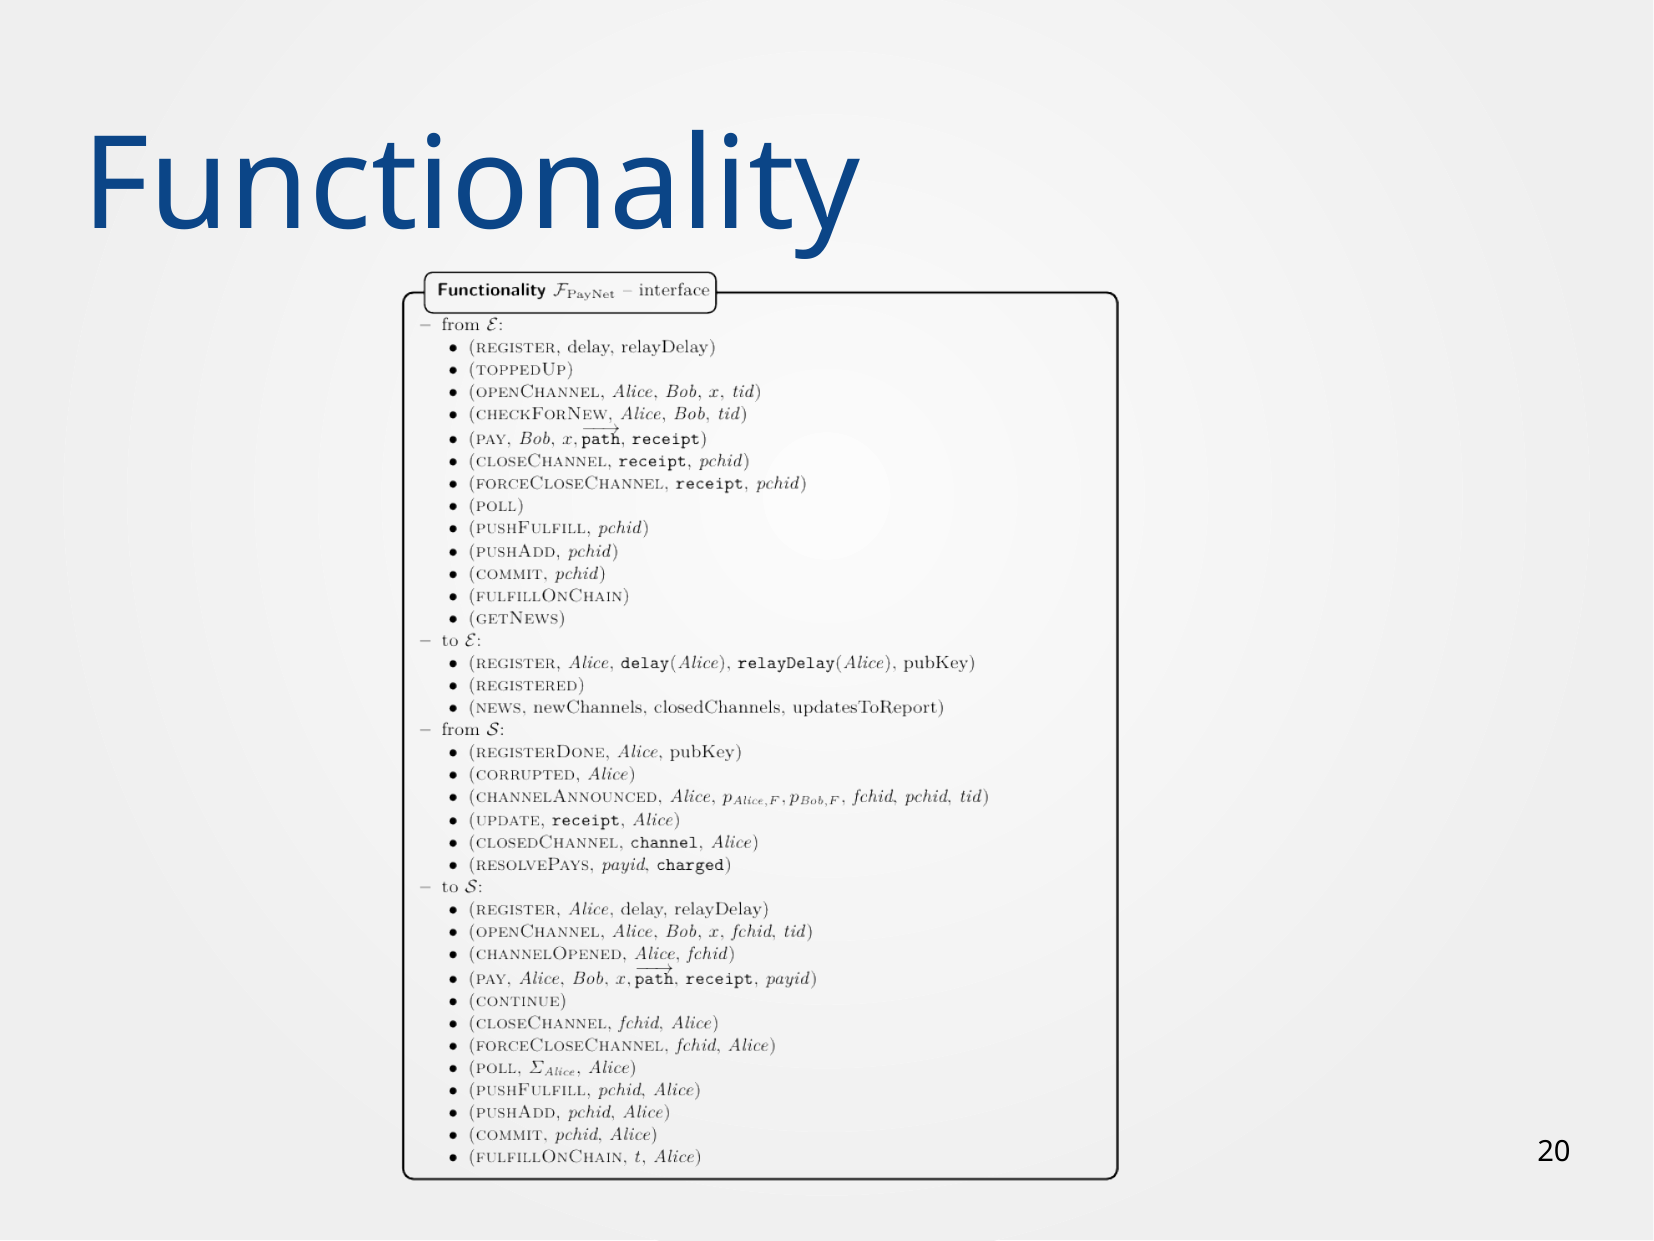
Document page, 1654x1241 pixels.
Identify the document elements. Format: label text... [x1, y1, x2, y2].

picture [401, 271, 1119, 1181]
title Functionality [82, 9, 1572, 267]
